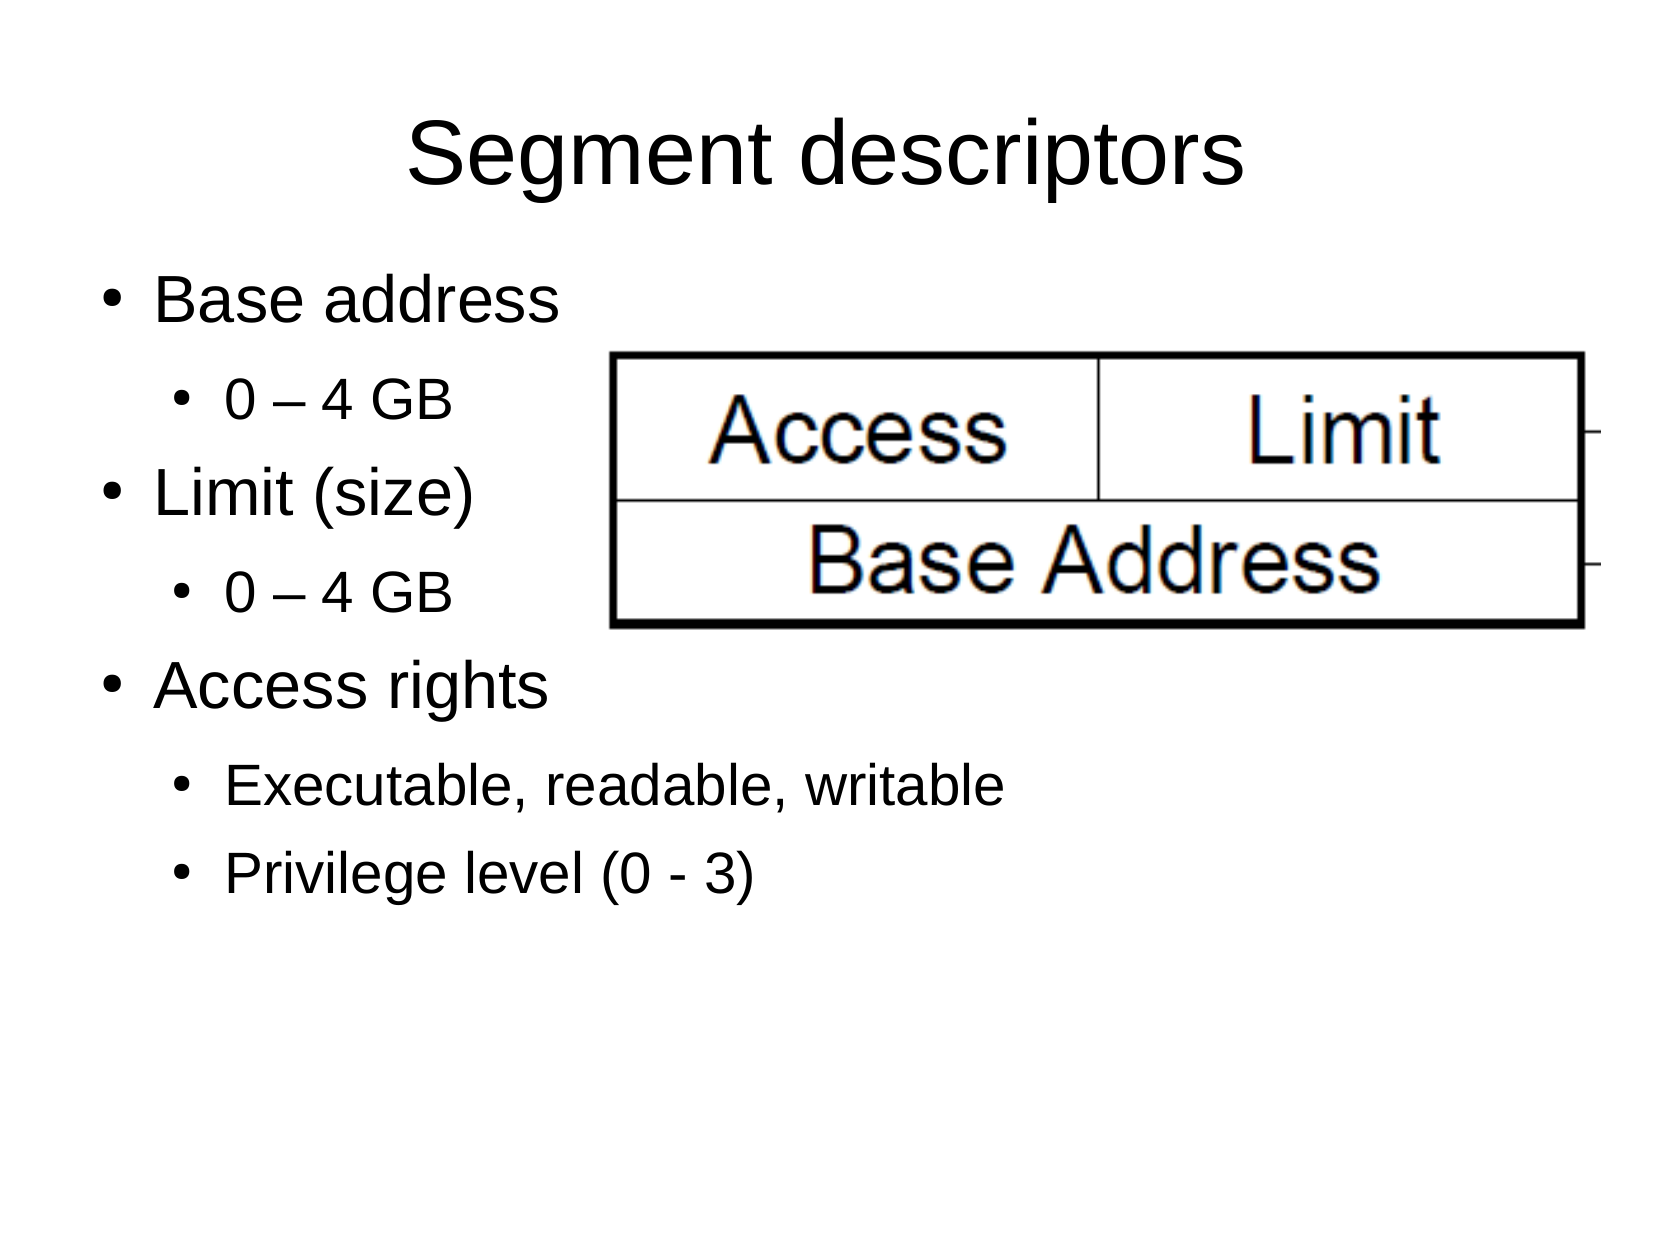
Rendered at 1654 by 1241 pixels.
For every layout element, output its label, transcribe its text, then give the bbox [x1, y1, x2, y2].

picture [1571, 337, 1601, 640]
title Segment descriptors [82, 49, 1571, 257]
list Base address 0 – 4 GB Limit (size) 0 – 4 GB Access rights Executable, readable, writable Privilege level (0 - 3) [82, 262, 1571, 1126]
